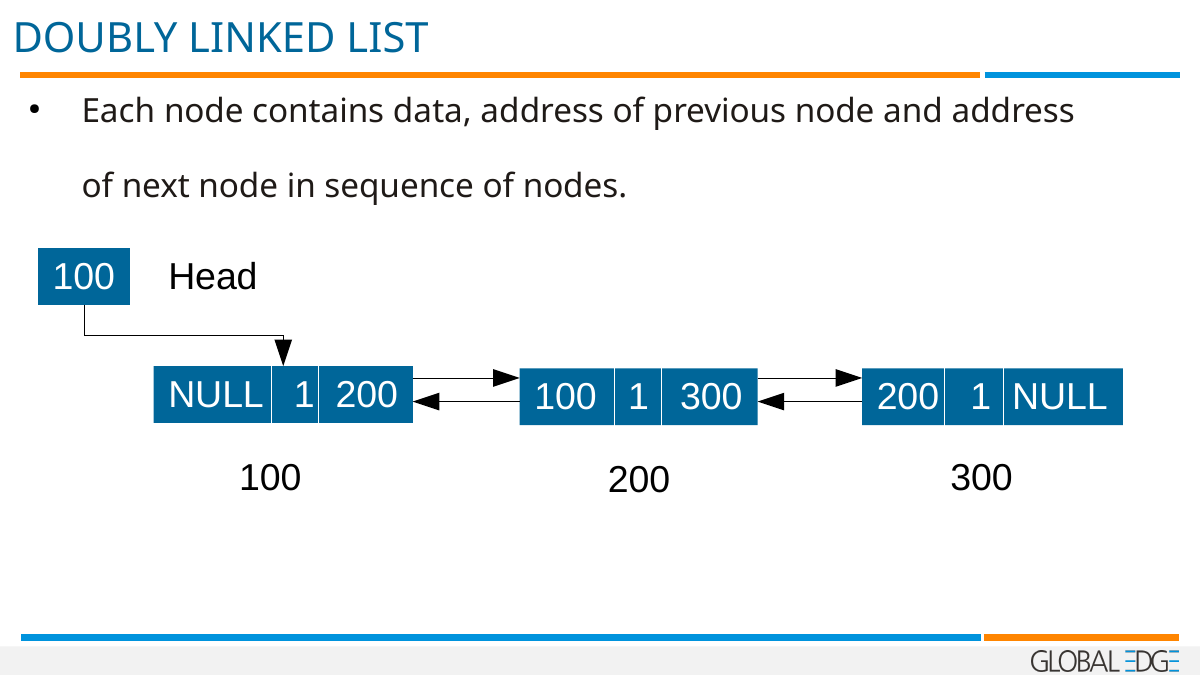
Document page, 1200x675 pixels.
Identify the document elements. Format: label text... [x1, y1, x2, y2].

text_box 200 1 NULL [1004, 368, 1123, 426]
text_box NULL 1 200 [153, 366, 271, 423]
text_box 100 1 300 [519, 368, 614, 426]
picture [1031, 650, 1179, 672]
text_box 100 1 300 [615, 368, 661, 426]
text_box NULL 1 200 [272, 366, 318, 423]
text_box Head [153, 248, 273, 305]
text_box 200 [593, 451, 686, 508]
text_box 300 [935, 448, 1028, 506]
text_box NULL 1 200 [319, 366, 413, 423]
text_box 100 1 300 [662, 368, 758, 426]
text_box 200 1 NULL [945, 368, 1003, 426]
title DOUBLY LINKED LIST [12, 9, 1088, 63]
text_box 200 1 NULL [862, 368, 944, 426]
text_box 100 [38, 248, 130, 305]
text_box 100 [224, 448, 317, 506]
list Each node contains data, address of previous node and address of next node in sequence of nodes. [10, 87, 1170, 628]
